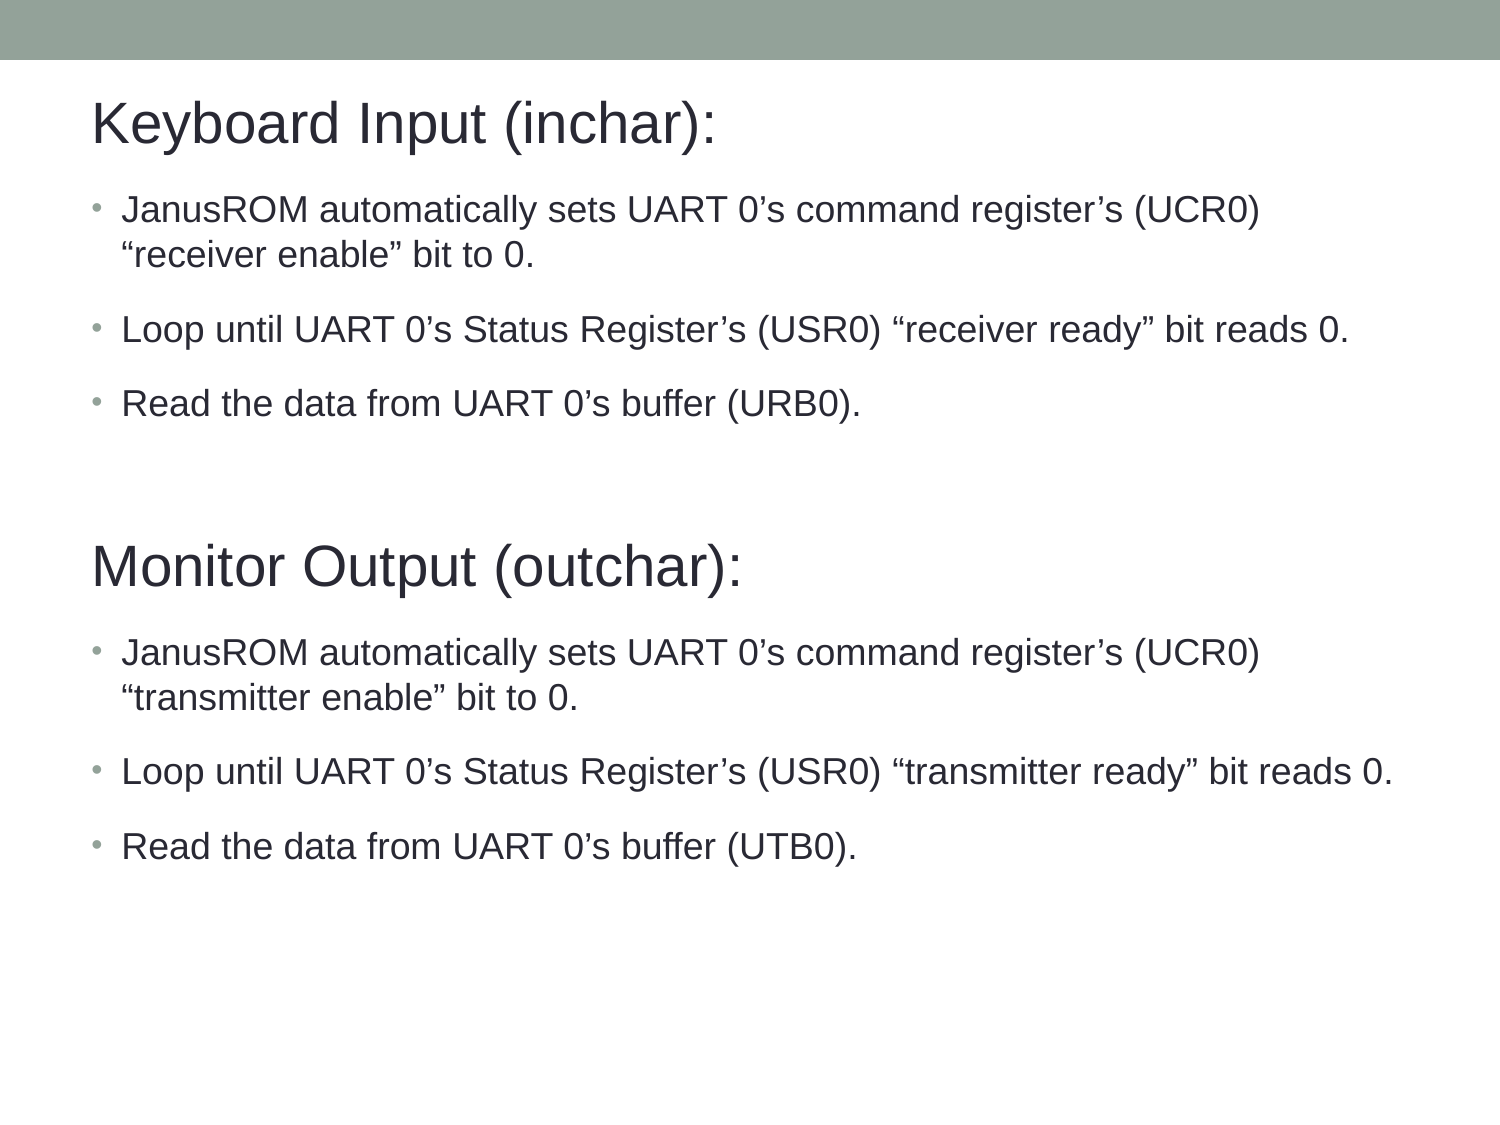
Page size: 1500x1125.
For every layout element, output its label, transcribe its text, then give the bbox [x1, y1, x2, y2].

list Keyboard Input (inchar): JanusROM automatically sets UART 0’s command register’s (UCR0) “receiver enable” bit to 0. Loop until UART 0’s Status Register’s (USR0) “receiver ready” bit reads 0. Read the data from UART 0’s buffer (URB0). Monitor Output (outchar): JanusROM automatically sets UART 0’s command register’s (UCR0) “transmitter enable” bit to 0. Loop until UART 0’s Status Register’s (USR0) “transmitter ready” bit reads 0. Read the data from UART 0’s buffer (UTB0). [76, 78, 1427, 1041]
